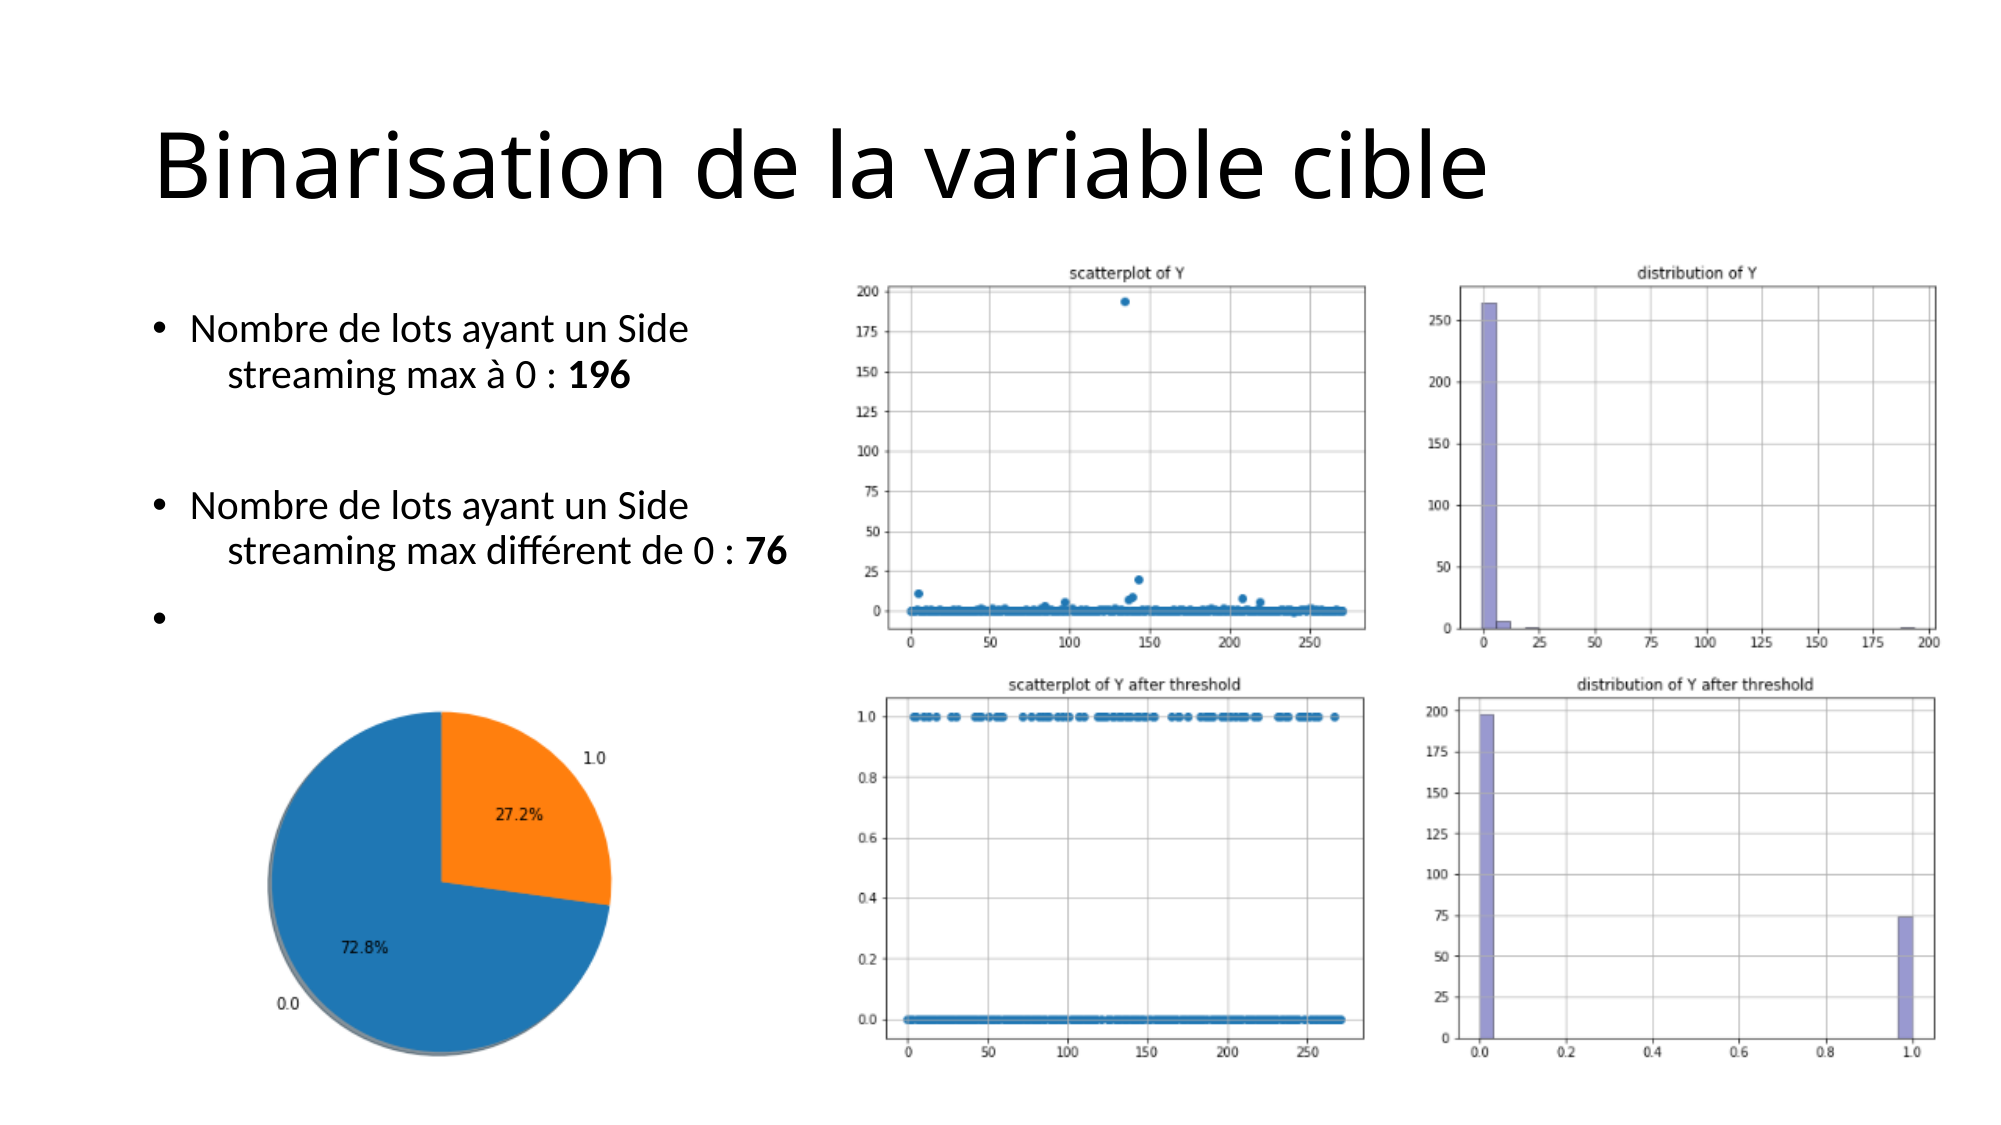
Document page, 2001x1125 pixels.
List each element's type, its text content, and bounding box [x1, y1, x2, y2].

list Nombre de lots ayant un Side streaming max à 0 : 196 Nombre de lots ayant un Side streaming max différent de 0 : 76 [137, 299, 815, 1014]
picture [847, 666, 1967, 1073]
picture [227, 661, 669, 1099]
title Binarisation de la variable cible [137, 59, 1863, 278]
picture [847, 259, 1954, 665]
